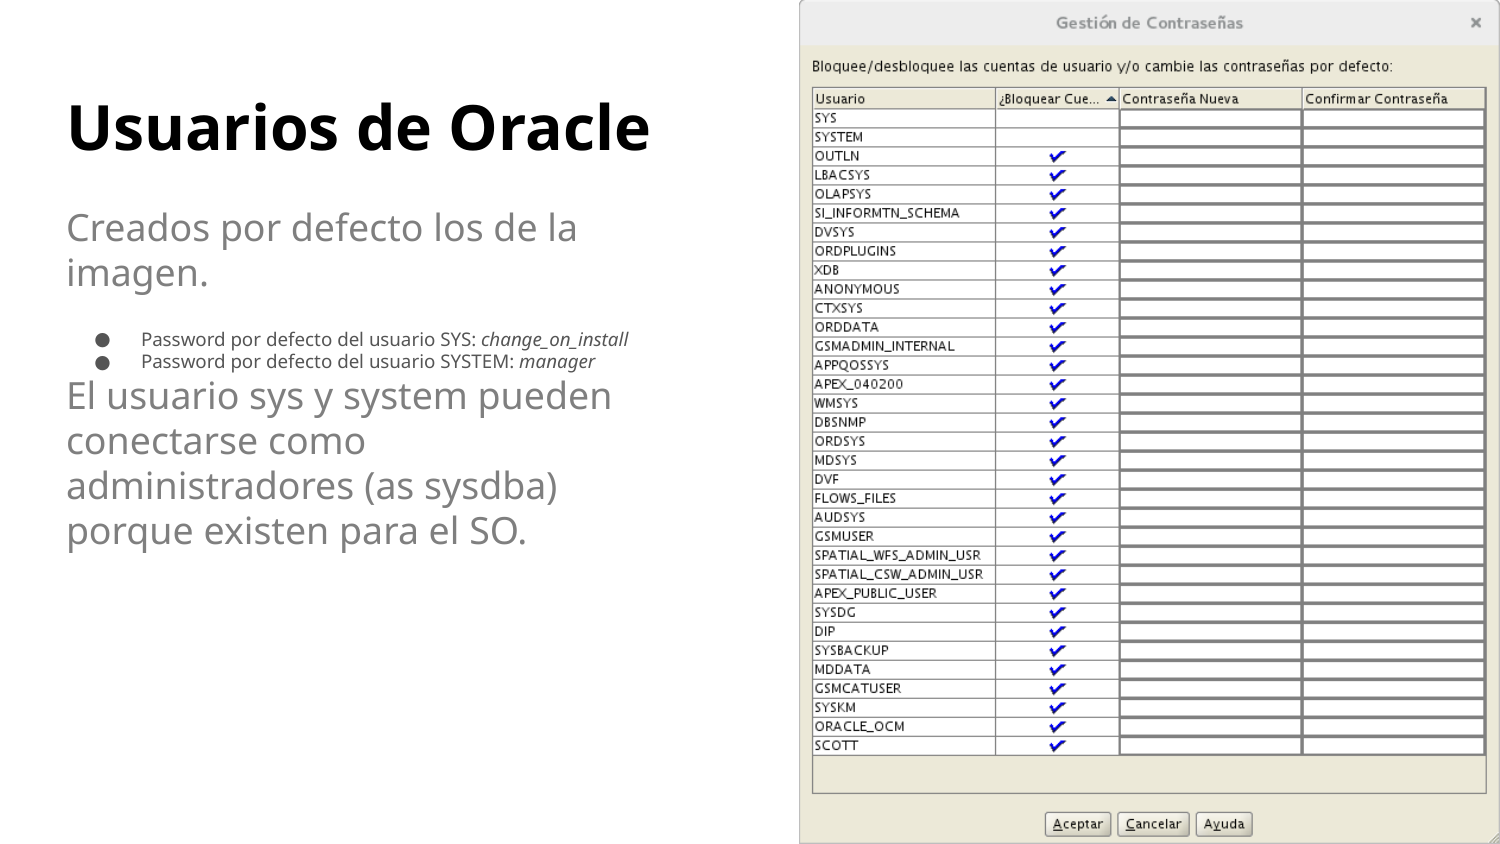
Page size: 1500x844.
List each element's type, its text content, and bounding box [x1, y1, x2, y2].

list Creados por defecto los de la imagen. Password por defecto del usuario SYS: change_on_install Password por defecto del usuario SYSTEM: manager El usuario sys y system pueden conectarse como administradores (as sysdba) porque existen para el SO. [51, 189, 648, 750]
picture [799, 0, 1500, 844]
title Usuarios de Oracle [51, 72, 799, 176]
